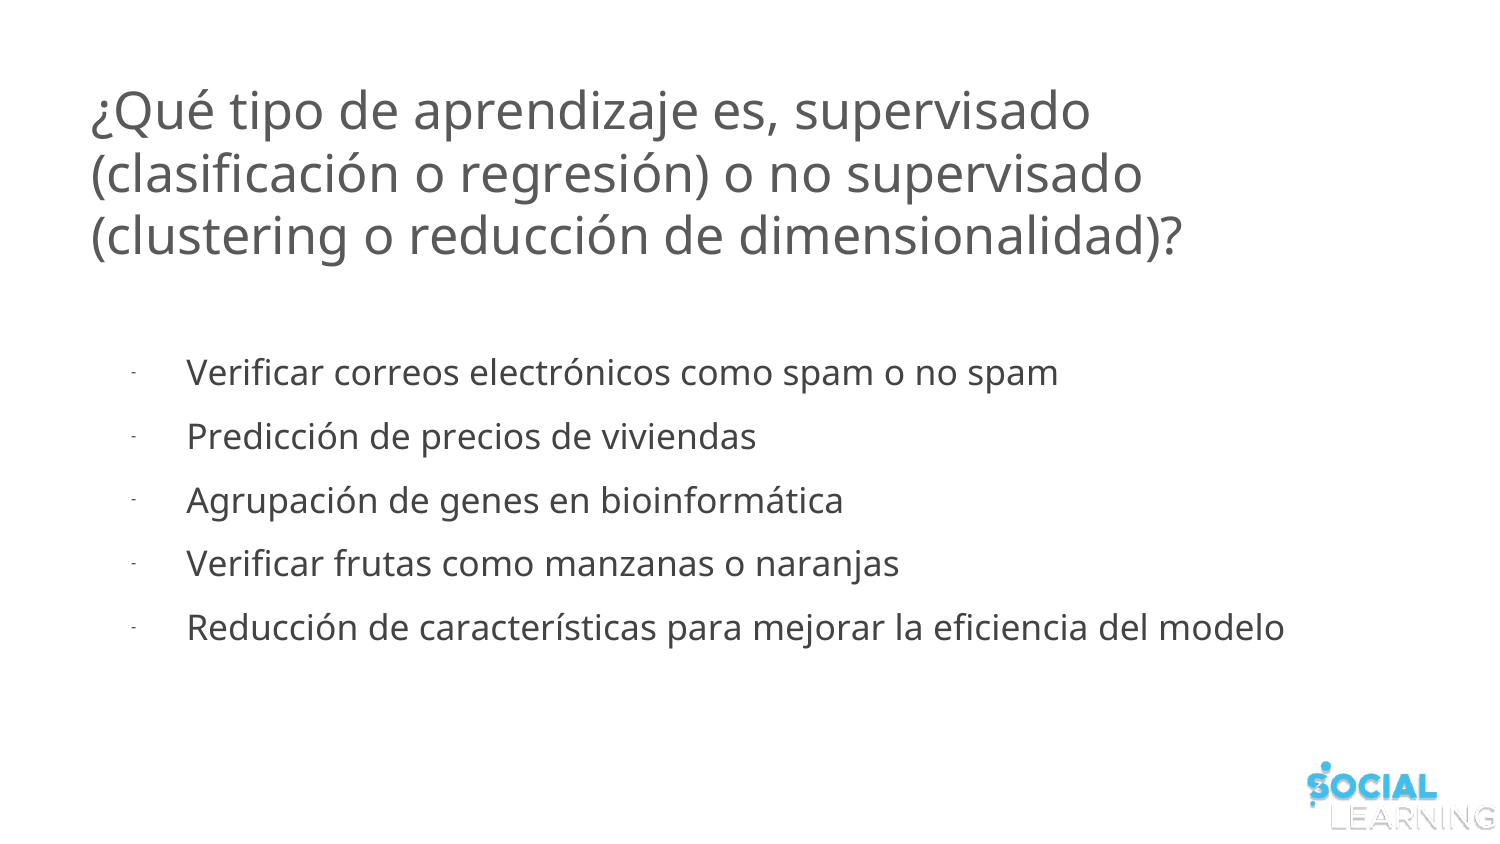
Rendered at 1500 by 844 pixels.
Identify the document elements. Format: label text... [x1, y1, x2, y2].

picture [1301, 744, 1500, 844]
text_box Verificar correos electrónicos como spam o no spam Predicción de precios de viviendas Agrupación de genes en bioinformática Verificar frutas como manzanas o naranjas Reducción de características para mejorar la eficiencia del modelo [76, 313, 1302, 710]
title ¿Qué tipo de aprendizaje es, supervisado (clasificación o regresión) o no supervisado (clustering o reducción de dimensionalidad)? [76, 0, 1286, 281]
